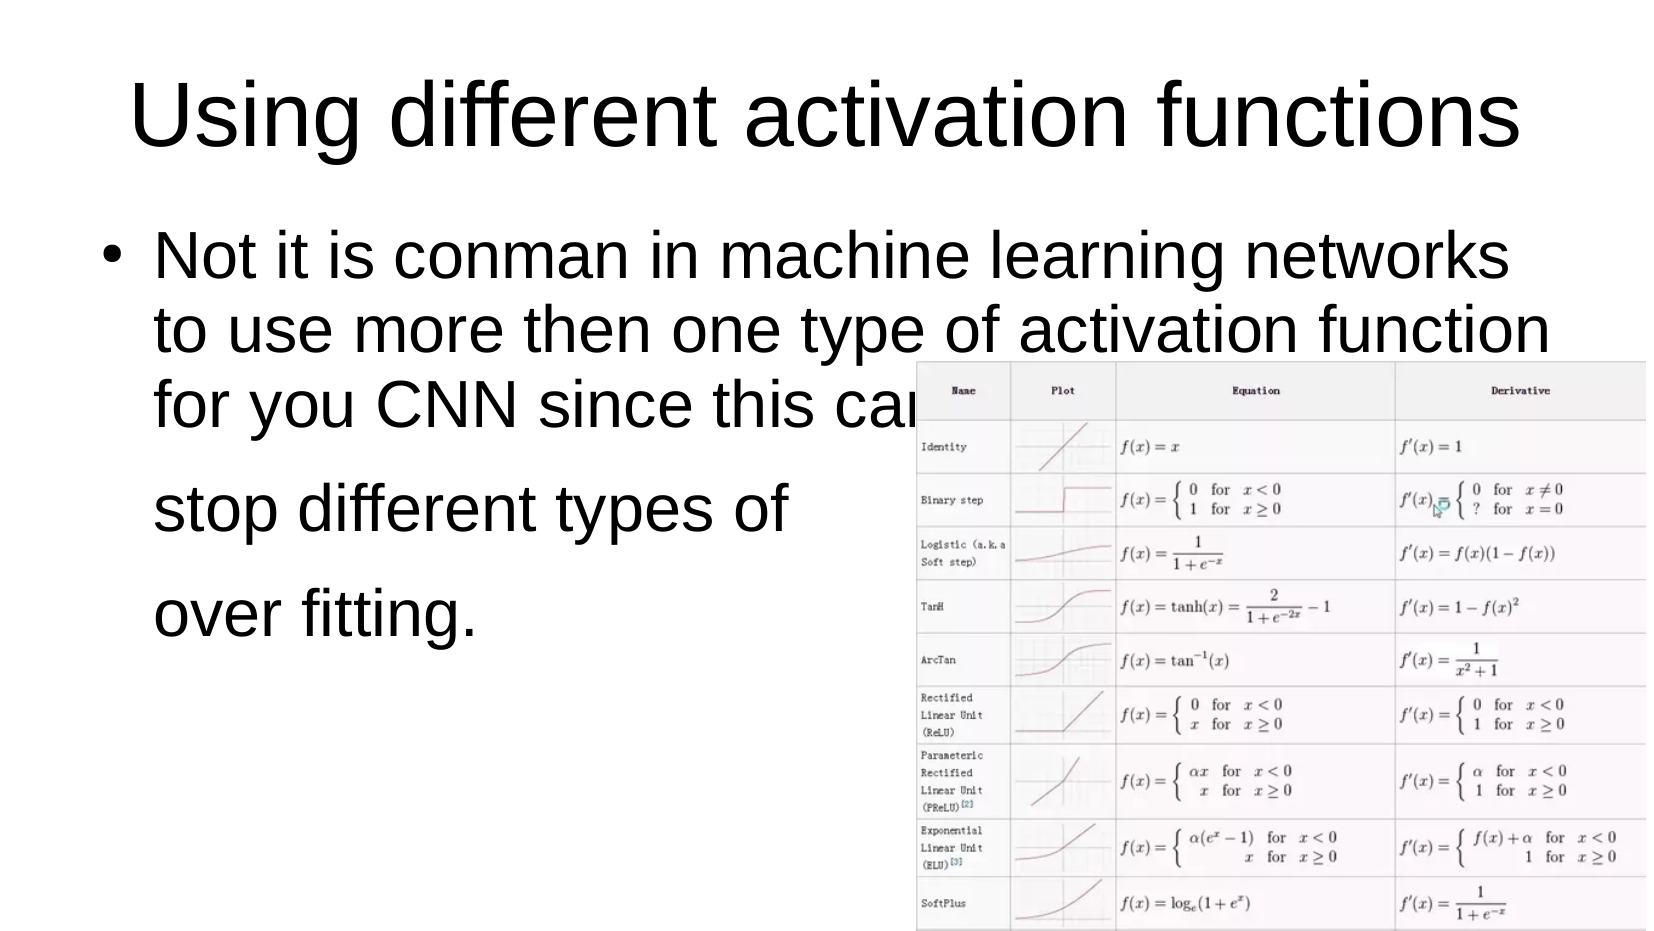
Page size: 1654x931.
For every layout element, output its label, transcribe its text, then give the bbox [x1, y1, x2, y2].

list Not it is conman in machine learning networks to use more then one type of activation function for you CNN since this can stop different types of over fitting. [82, 217, 1571, 758]
picture [915, 360, 1646, 931]
title Using different activation functions [82, 37, 1571, 193]
